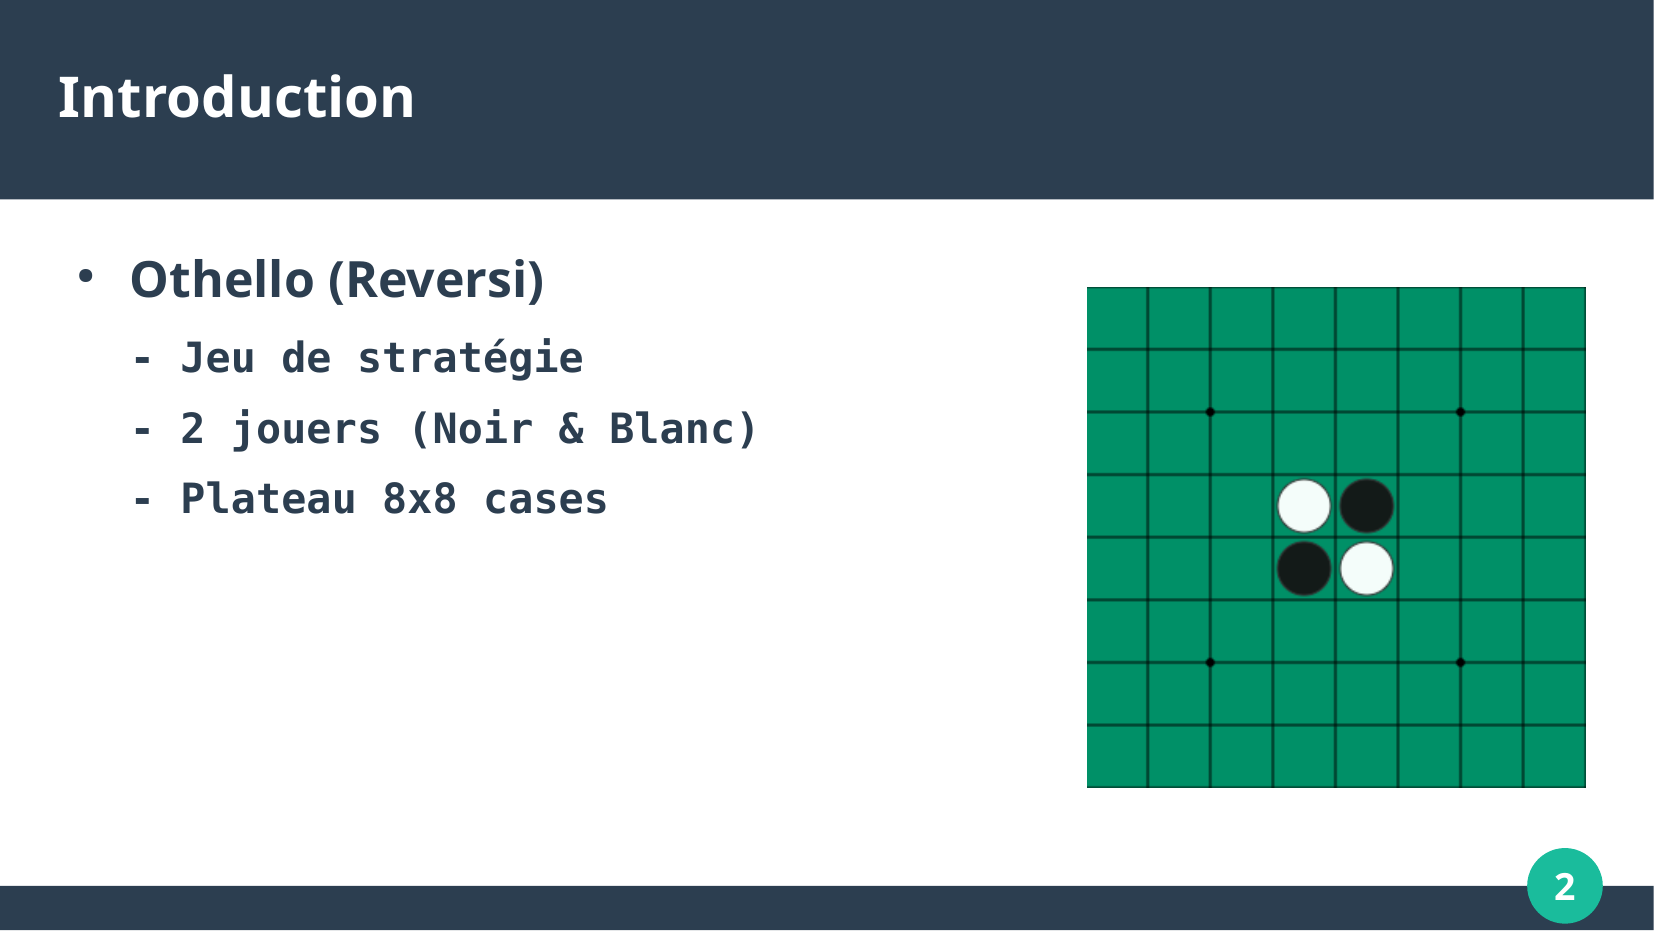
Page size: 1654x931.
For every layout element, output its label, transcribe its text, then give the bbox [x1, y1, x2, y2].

title Introduction [59, 37, 1595, 156]
picture [1087, 287, 1586, 788]
list Othello (Reversi) - Jeu de stratégie - 2 jouers (Noir & Blanc) - Plateau 8x8 cases [59, 243, 863, 864]
